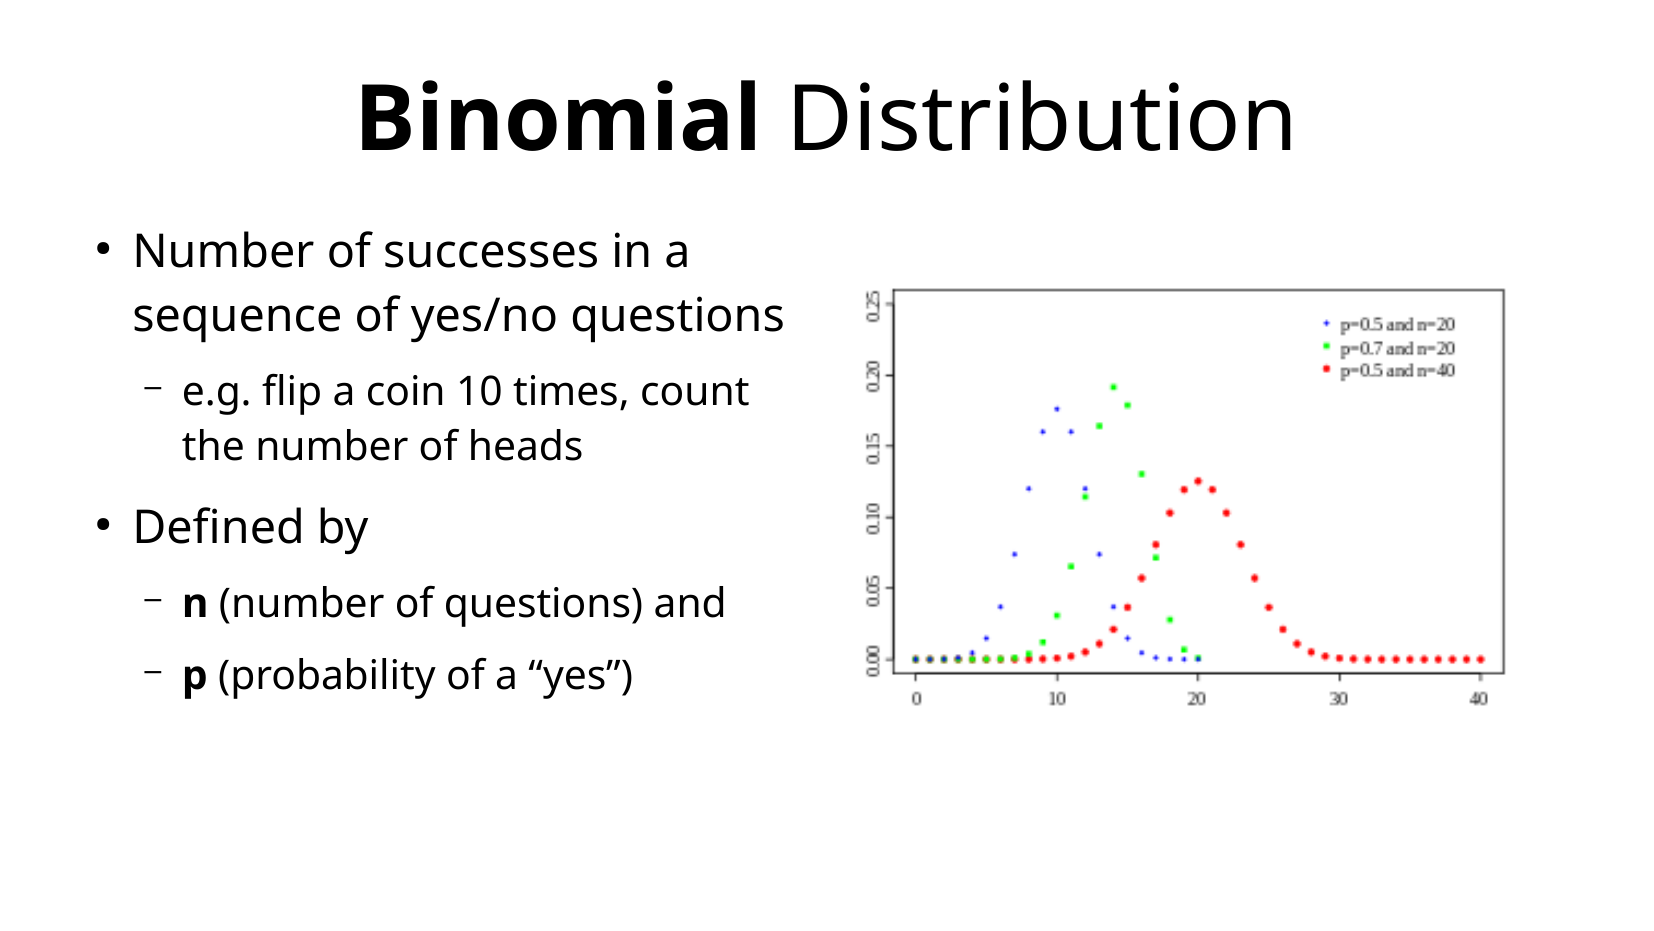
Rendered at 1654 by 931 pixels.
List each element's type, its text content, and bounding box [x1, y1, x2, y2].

list Number of successes in a sequence of yes/no questions e.g. flip a coin 10 times, count the number of heads Defined by n (number of questions) and p (probability of a “yes”) [82, 217, 809, 758]
picture [856, 283, 1512, 721]
title Binomial Distribution [82, 37, 1571, 193]
